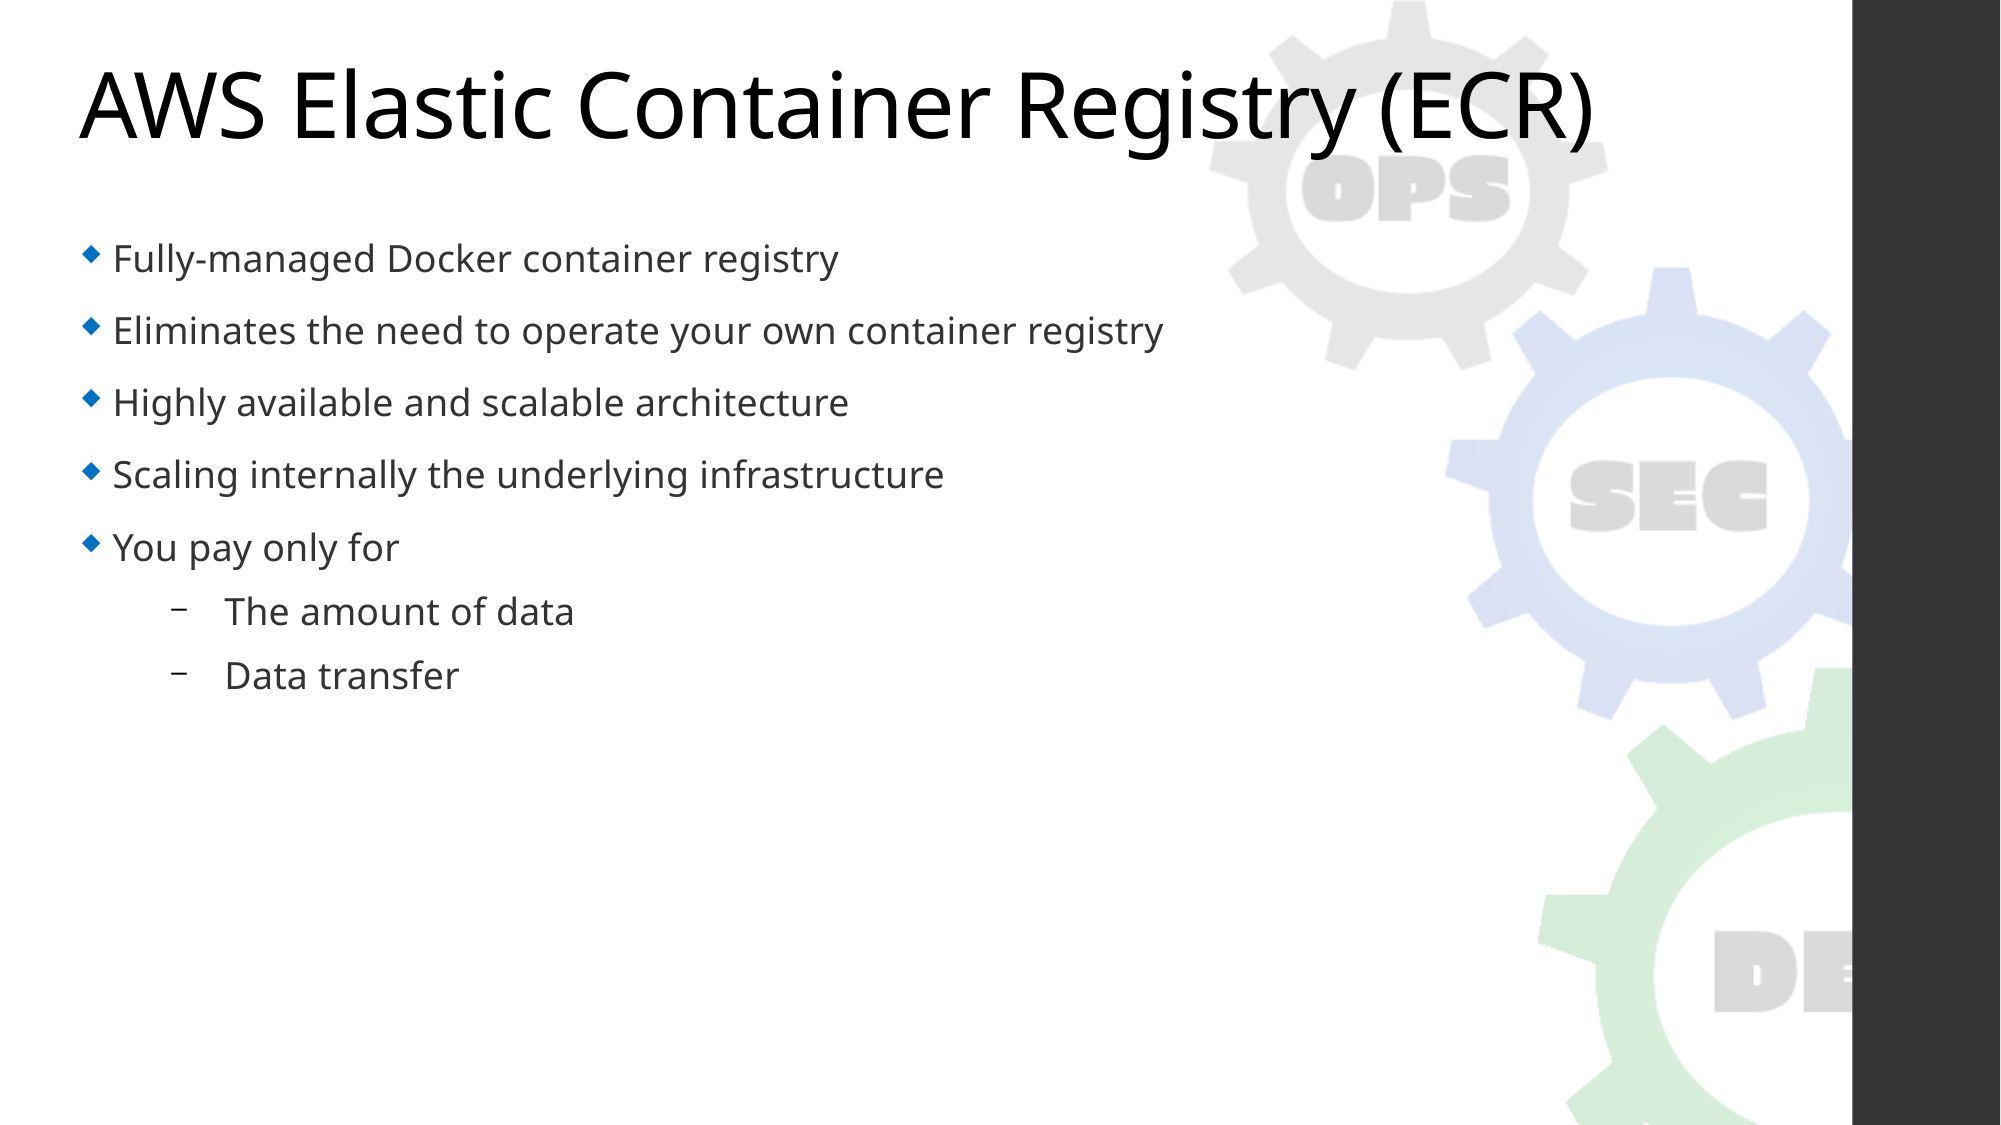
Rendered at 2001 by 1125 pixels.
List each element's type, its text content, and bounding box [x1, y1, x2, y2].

title AWS Elastic Container Registry (ECR) [64, 33, 1797, 166]
list Fully-managed Docker container registry Eliminates the need to operate your own container registry Highly available and scalable architecture Scaling internally the underlying infrastructure You pay only for The amount of data Data transfer [67, 230, 1801, 1106]
